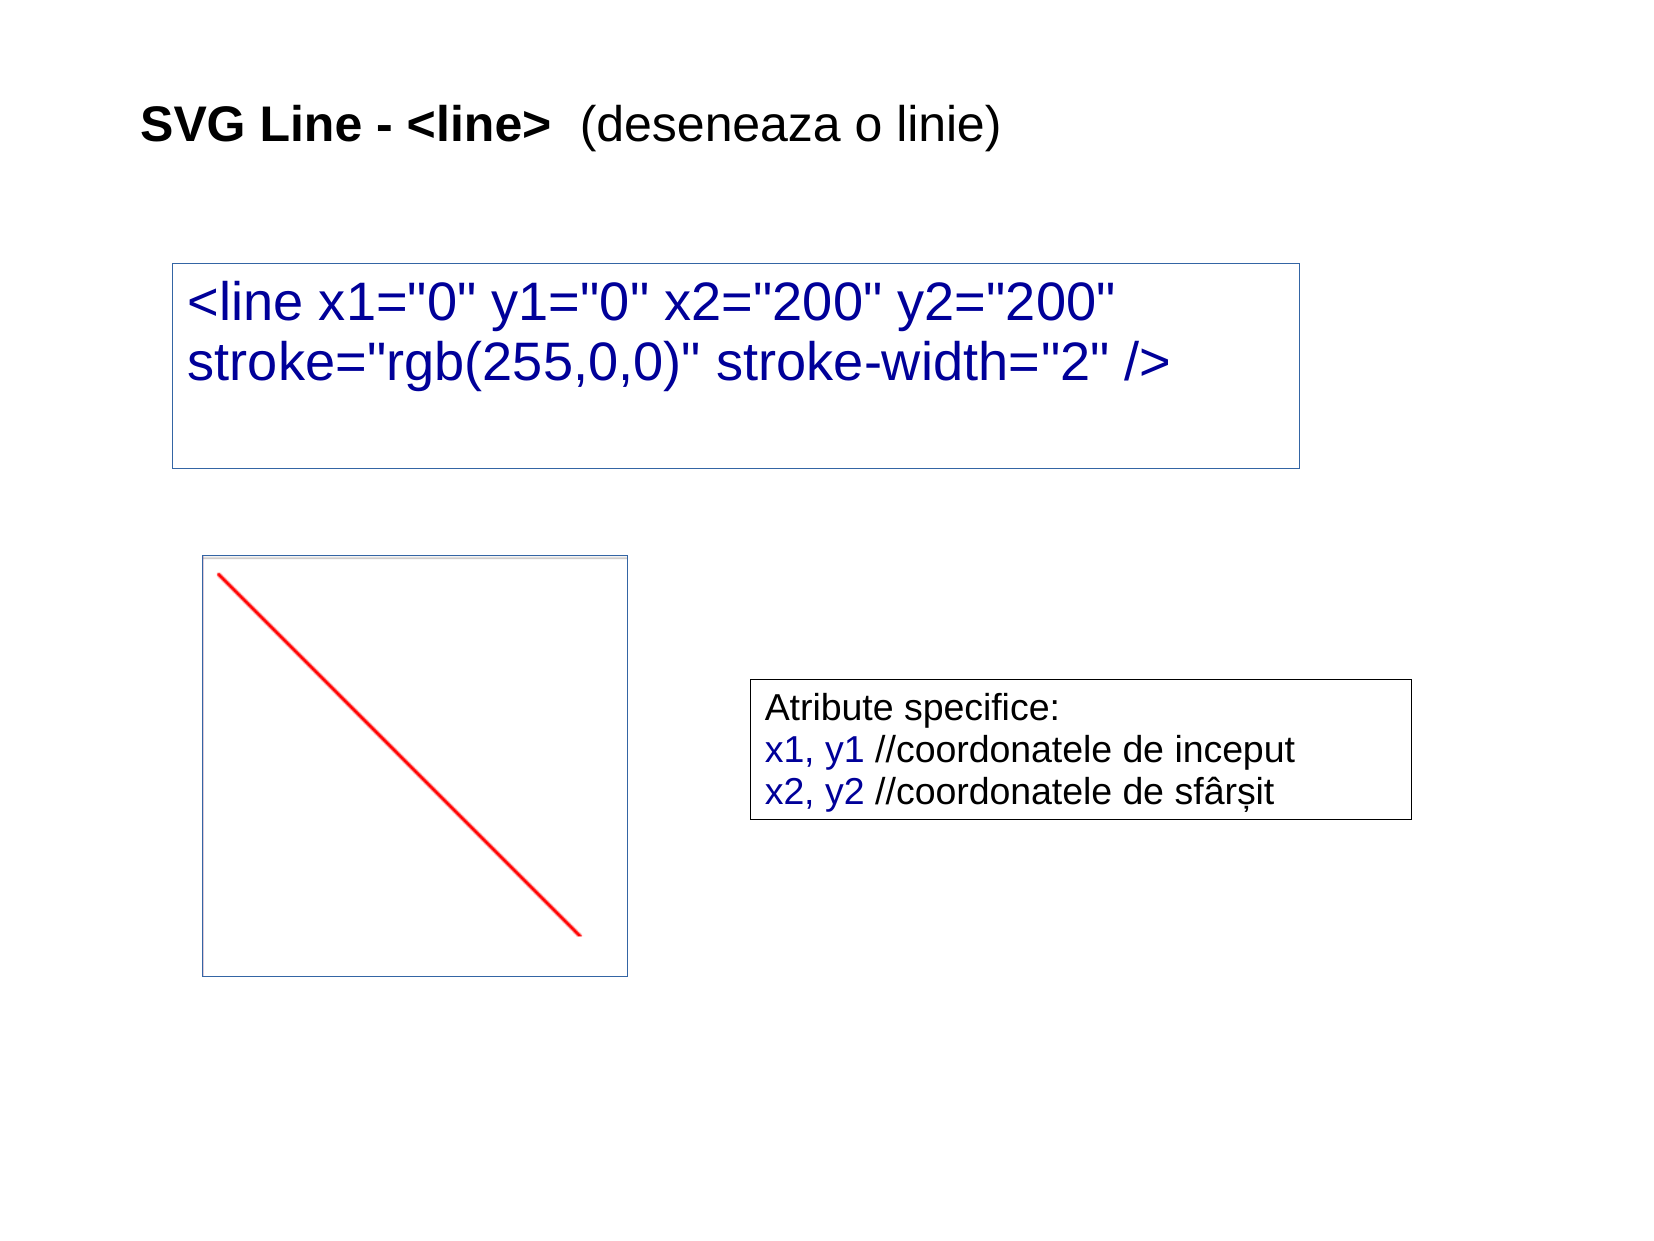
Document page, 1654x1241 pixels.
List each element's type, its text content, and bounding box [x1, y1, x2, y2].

picture [202, 555, 628, 977]
text_box Atribute specifice: x1, y1 //coordonatele de inceput x2, y2 //coordonatele de sfârșit [750, 679, 1412, 820]
text_box SVG Line - <line> (deseneaza o linie) [125, 88, 1205, 229]
text_box <line x1="0" y1="0" x2="200" y2="200" stroke="rgb(255,0,0)" stroke-width="2" /> [172, 263, 1300, 469]
